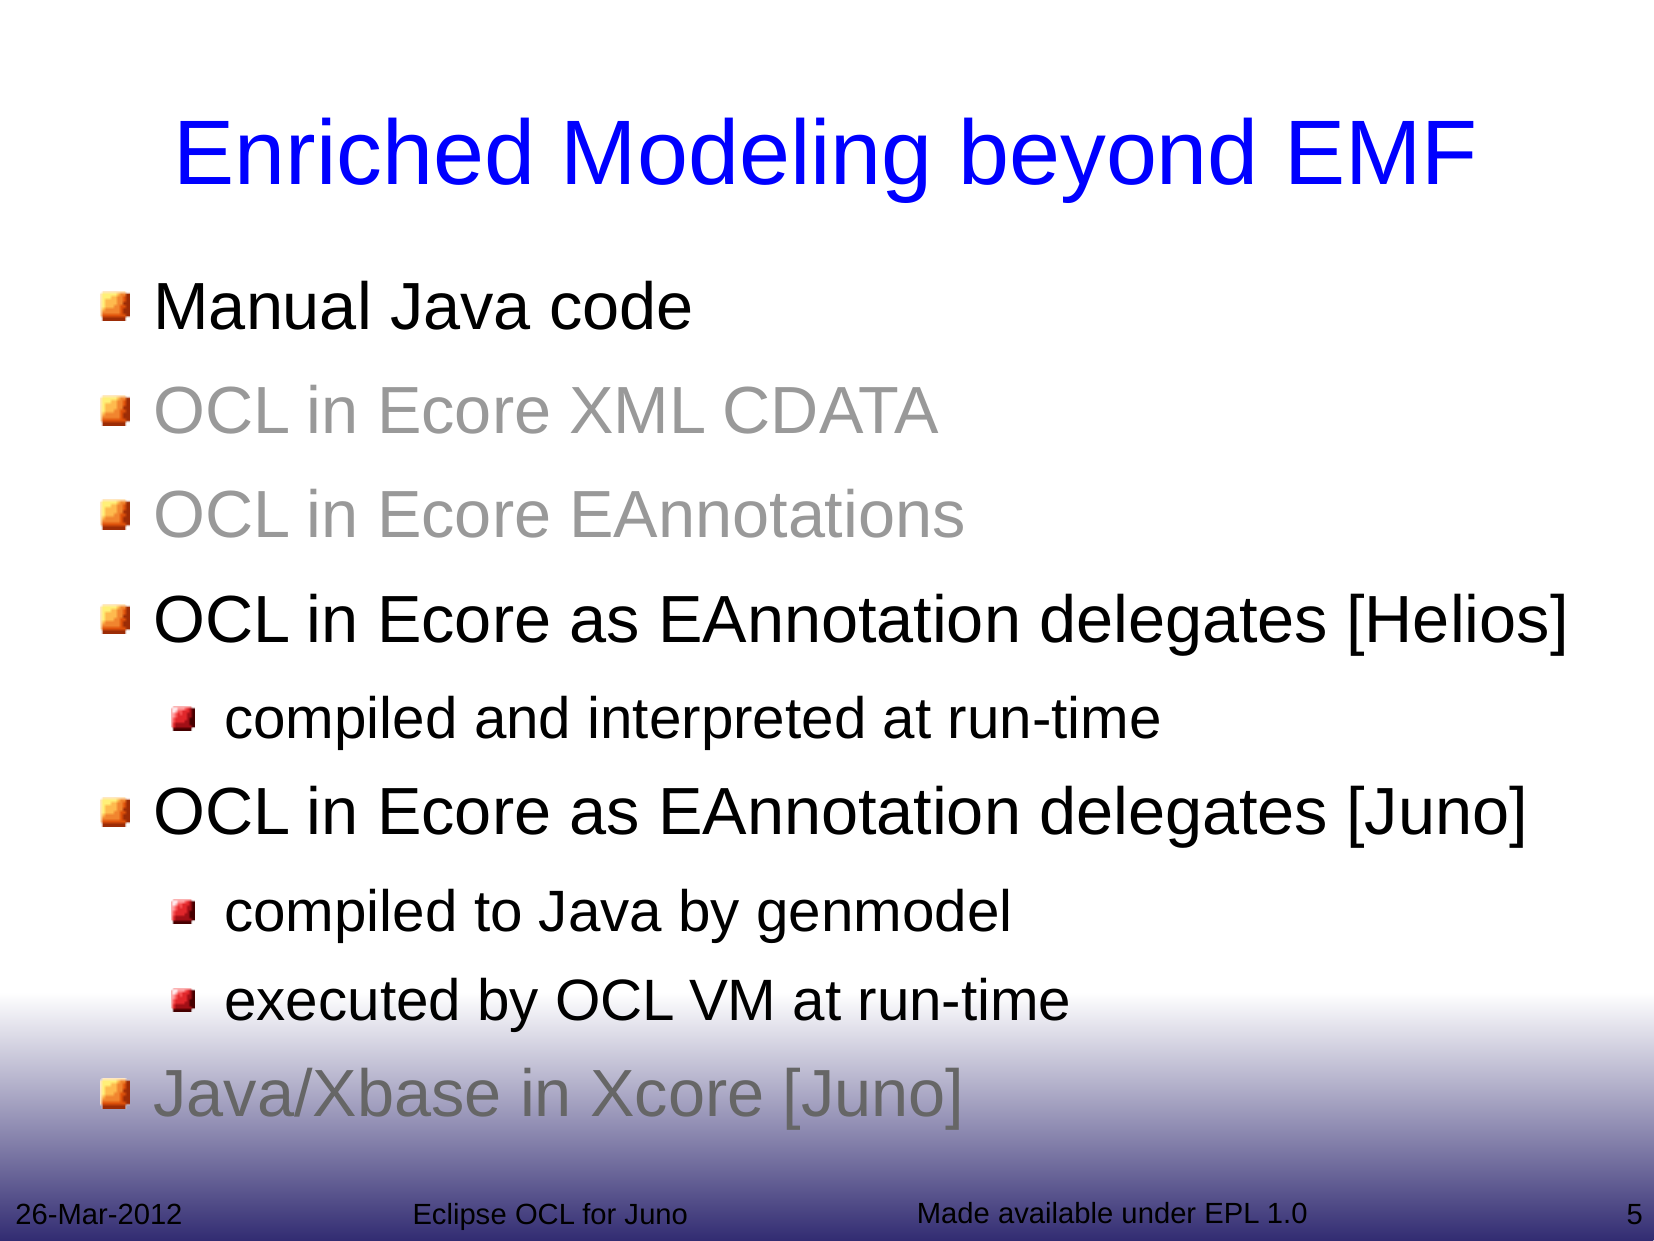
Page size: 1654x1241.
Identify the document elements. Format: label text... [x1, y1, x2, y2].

title Enriched Modeling beyond EMF [82, 49, 1571, 257]
list Manual Java code OCL in Ecore XML CDATA OCL in Ecore EAnnotations OCL in Ecore as EAnnotation delegates [Helios] compiled and interpreted at run-time OCL in Ecore as EAnnotation delegates [Juno] compiled to Java by genmodel executed by OCL VM at run-time Java/Xbase in Xcore [Juno] [82, 268, 1571, 1131]
